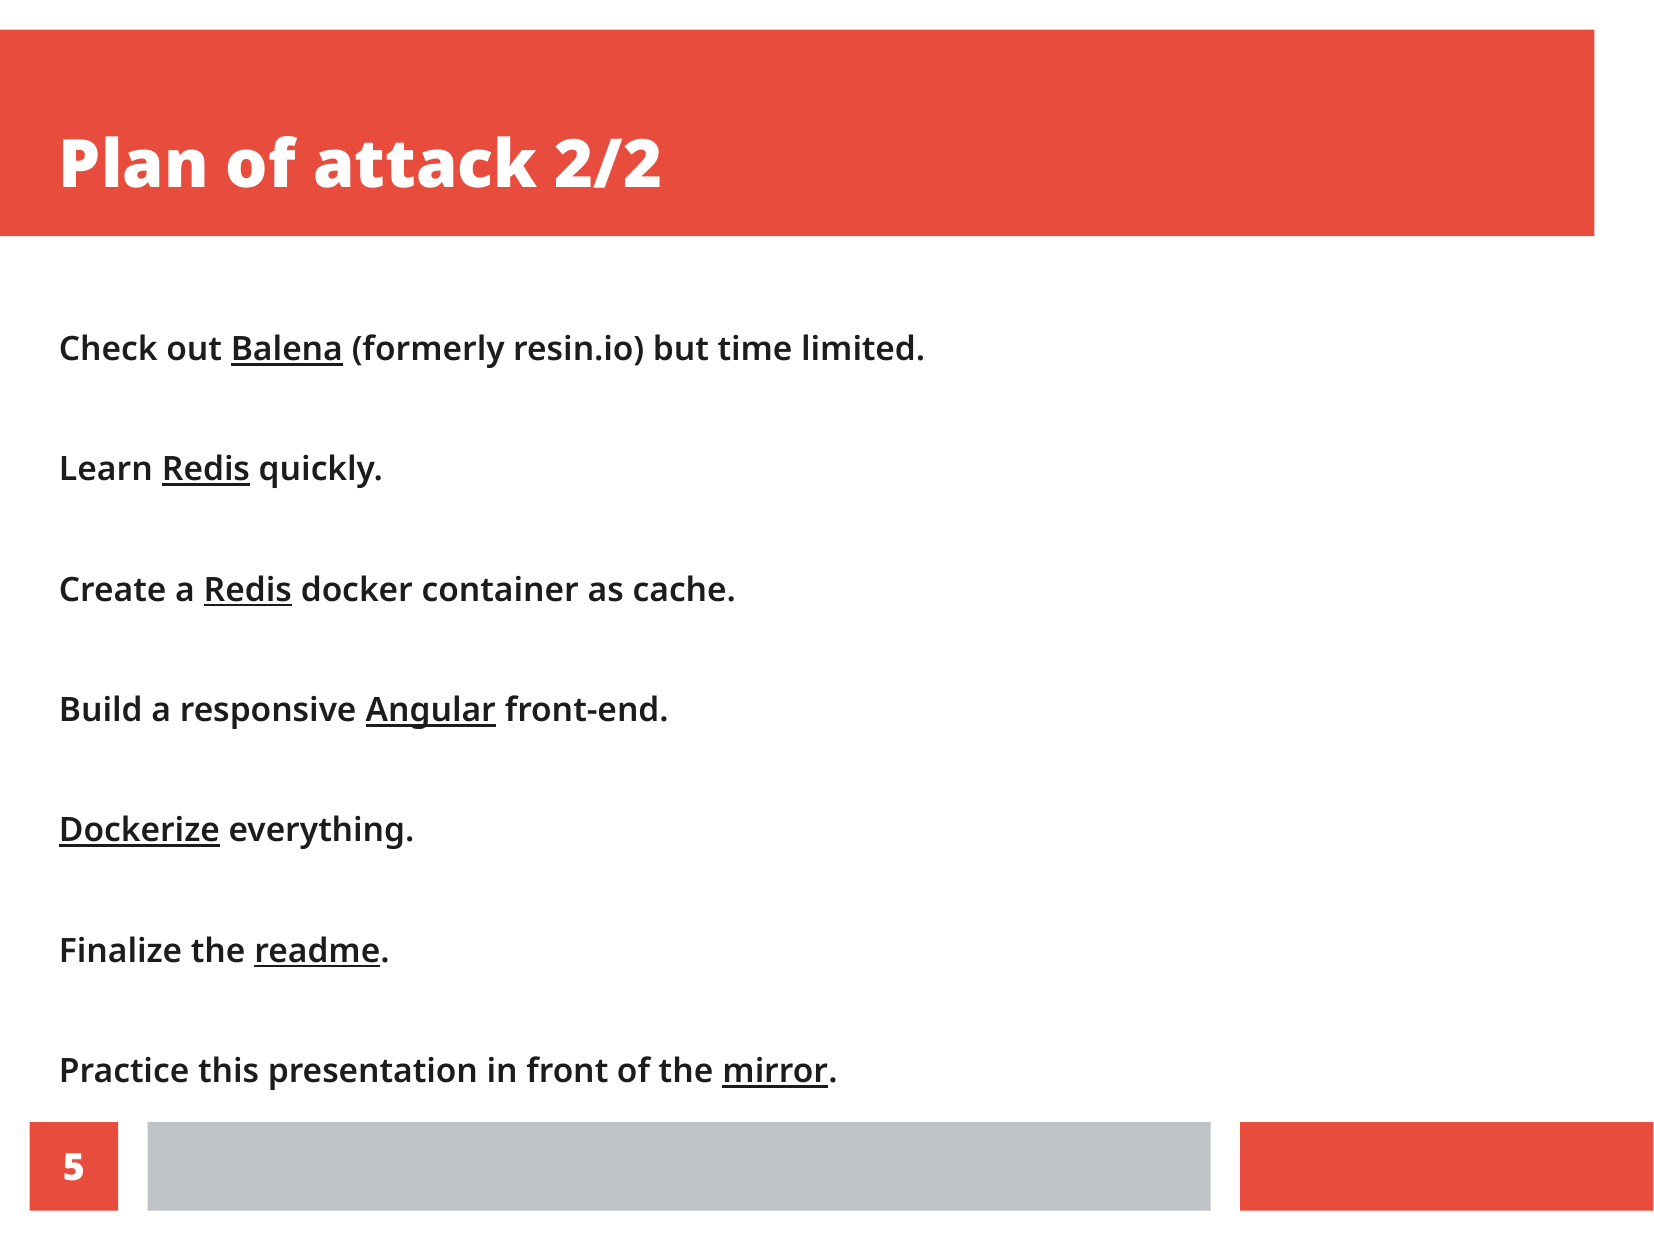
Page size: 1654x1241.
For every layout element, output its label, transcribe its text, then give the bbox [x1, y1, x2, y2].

title Plan of attack 2/2 [59, 59, 1595, 207]
list Check out Balena (formerly resin.io) but time limited. Learn Redis quickly. Create a Redis docker container as cache. Build a responsive Angular front-end. Dockerize everything. Finalize the readme. Practice this presentation in front of the mirror. [59, 324, 1565, 1093]
